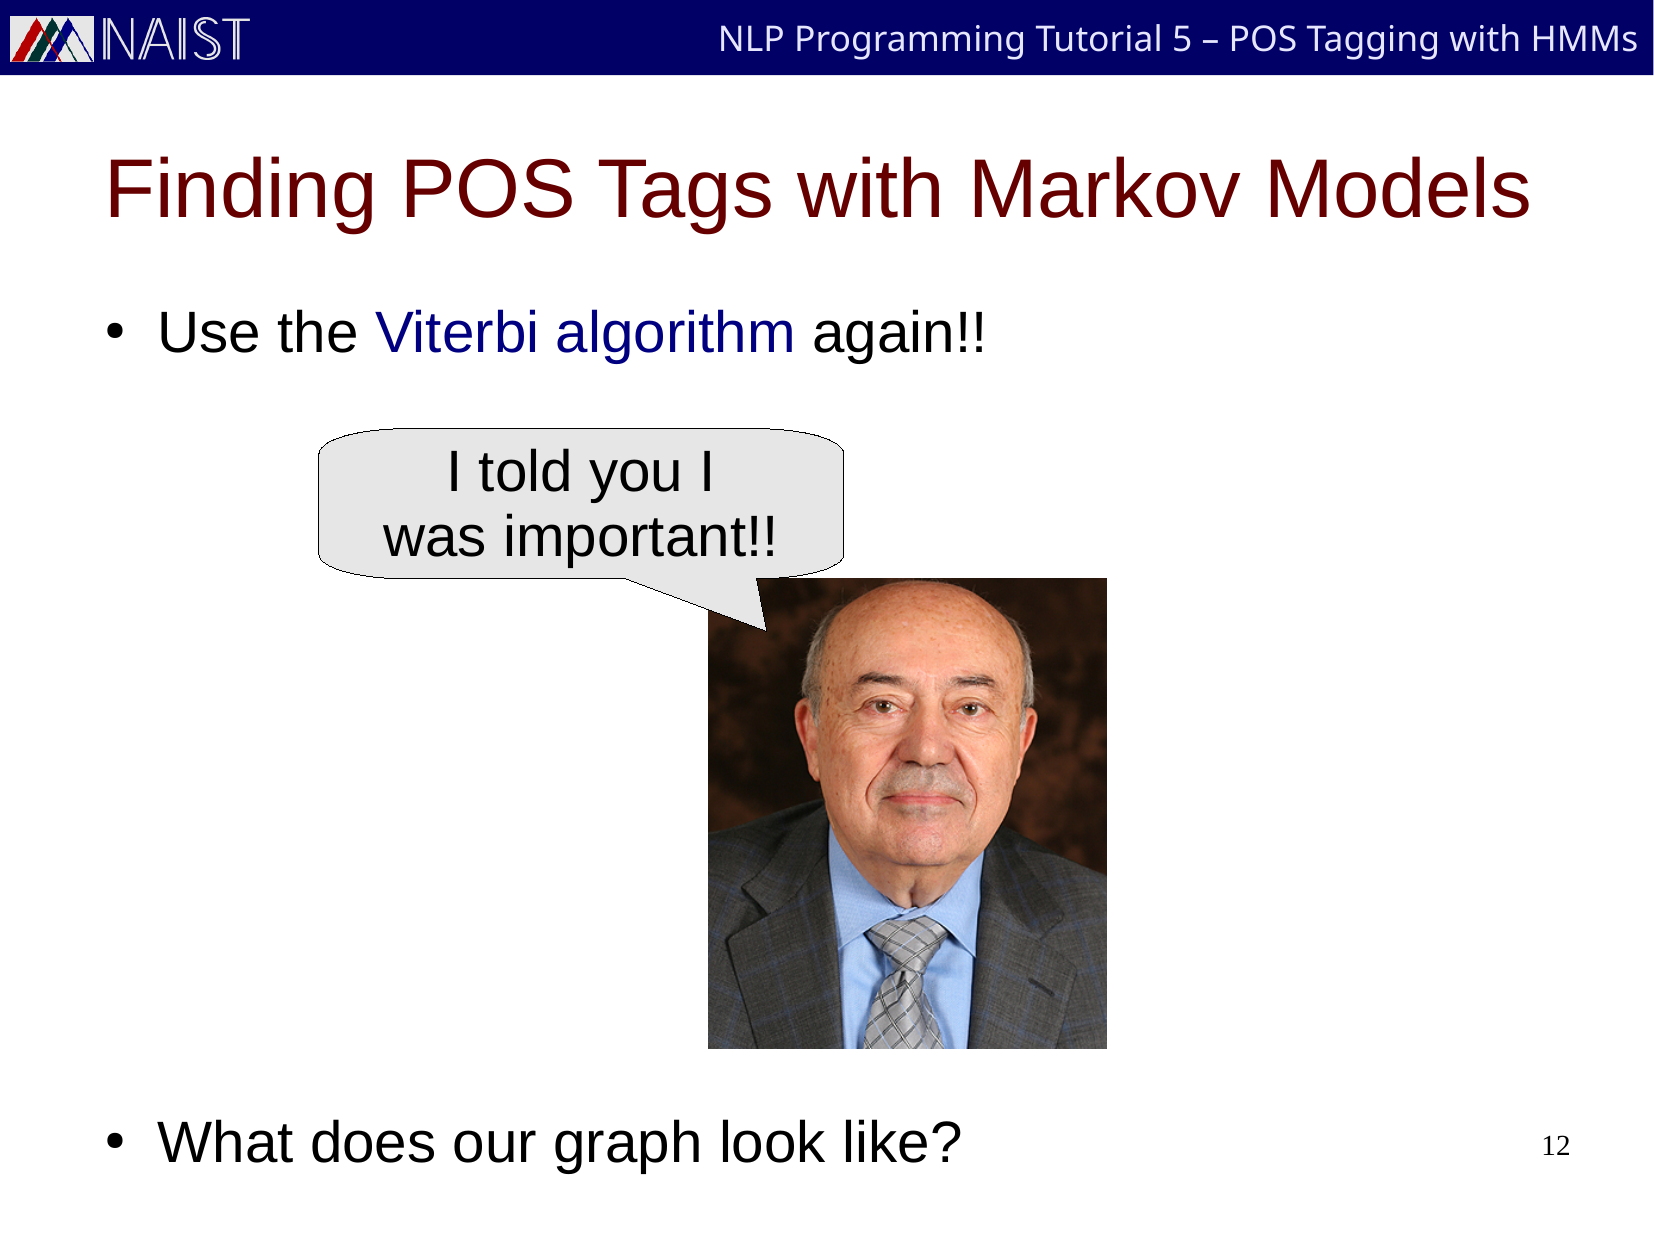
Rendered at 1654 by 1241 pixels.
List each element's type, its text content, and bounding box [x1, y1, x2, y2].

picture [10, 16, 94, 62]
list Use the Viterbi algorithm again!! What does our graph look like? [86, 300, 1576, 1175]
text_box I told you I was important!! [318, 428, 844, 632]
title Finding POS Tags with Markov Models [75, 92, 1564, 285]
picture [102, 17, 251, 60]
picture [708, 578, 1107, 1049]
